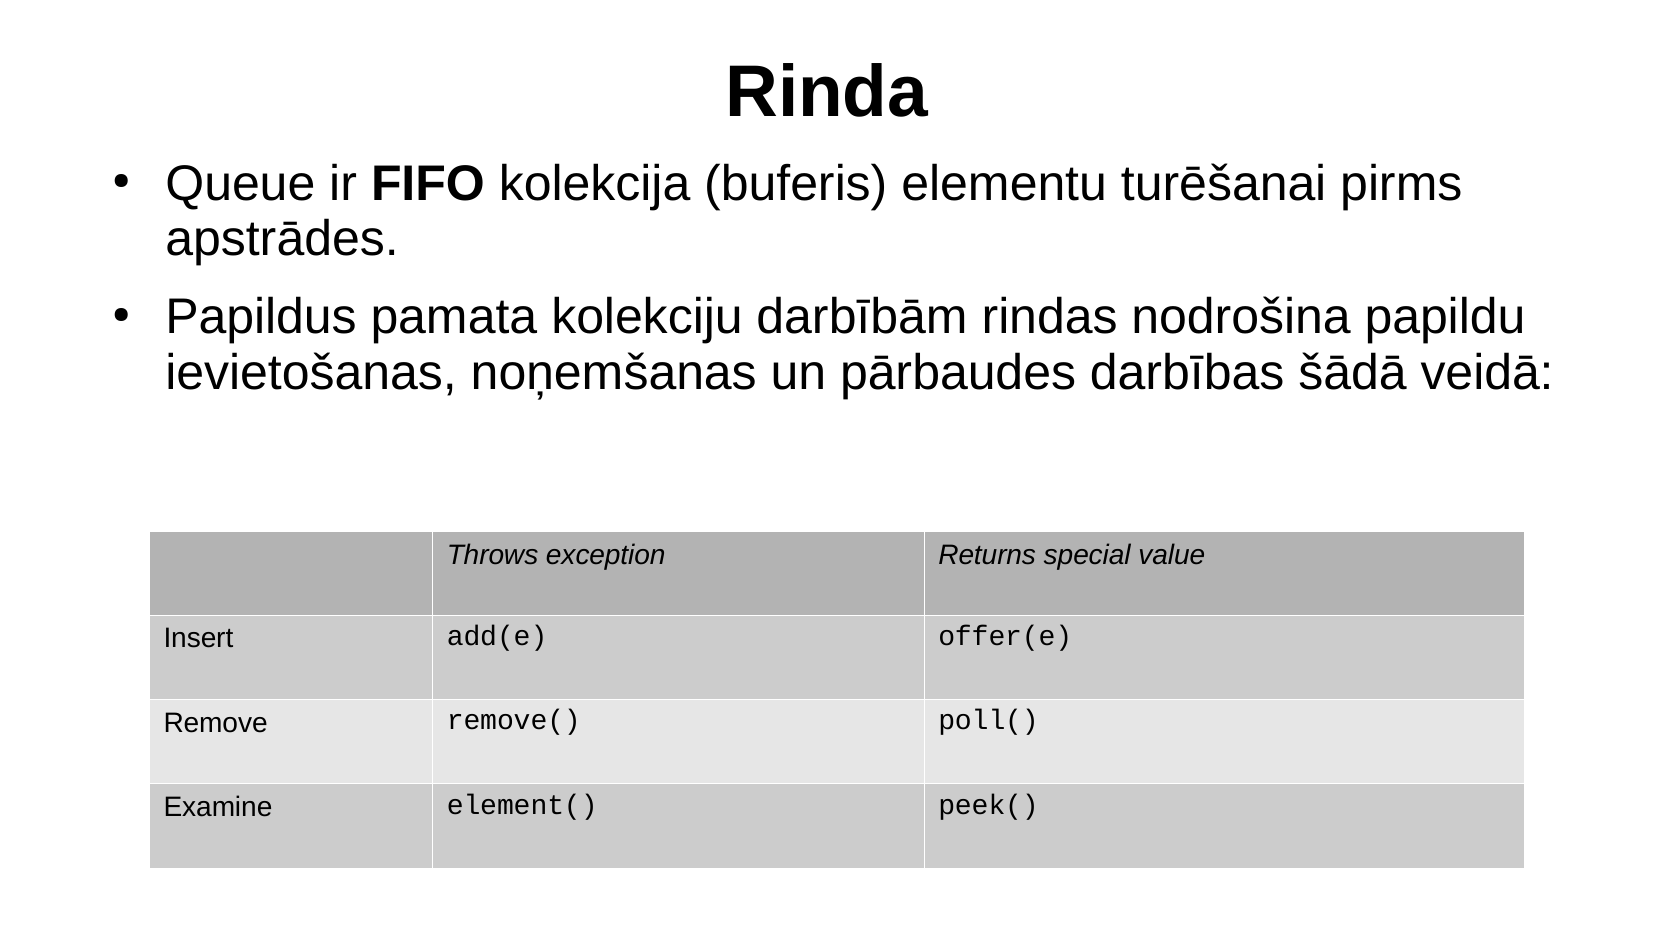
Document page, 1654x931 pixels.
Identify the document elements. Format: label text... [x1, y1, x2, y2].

table_header [150, 532, 432, 615]
table_cell poll() [925, 700, 1524, 783]
table_cell Remove [150, 700, 432, 783]
list Queue ir FIFO kolekcija (buferis) elementu turēšanai pirms apstrādes. Papildus pamata kolekciju darbībām rindas nodrošina papildu ievietošanas, noņemšanas un pārbaudes darbības šādā veidā: [94, 154, 1583, 479]
title Rinda [82, 37, 1571, 147]
table_cell element() [433, 784, 924, 868]
table_cell add(e) [433, 616, 924, 699]
table_cell Insert [150, 616, 432, 699]
table_header Throws exception [433, 532, 924, 615]
table_cell Examine [150, 784, 432, 868]
table_header Returns special value [925, 532, 1524, 615]
table_cell peek() [925, 784, 1524, 868]
table_cell offer(e) [925, 616, 1524, 699]
table_cell remove() [433, 700, 924, 783]
